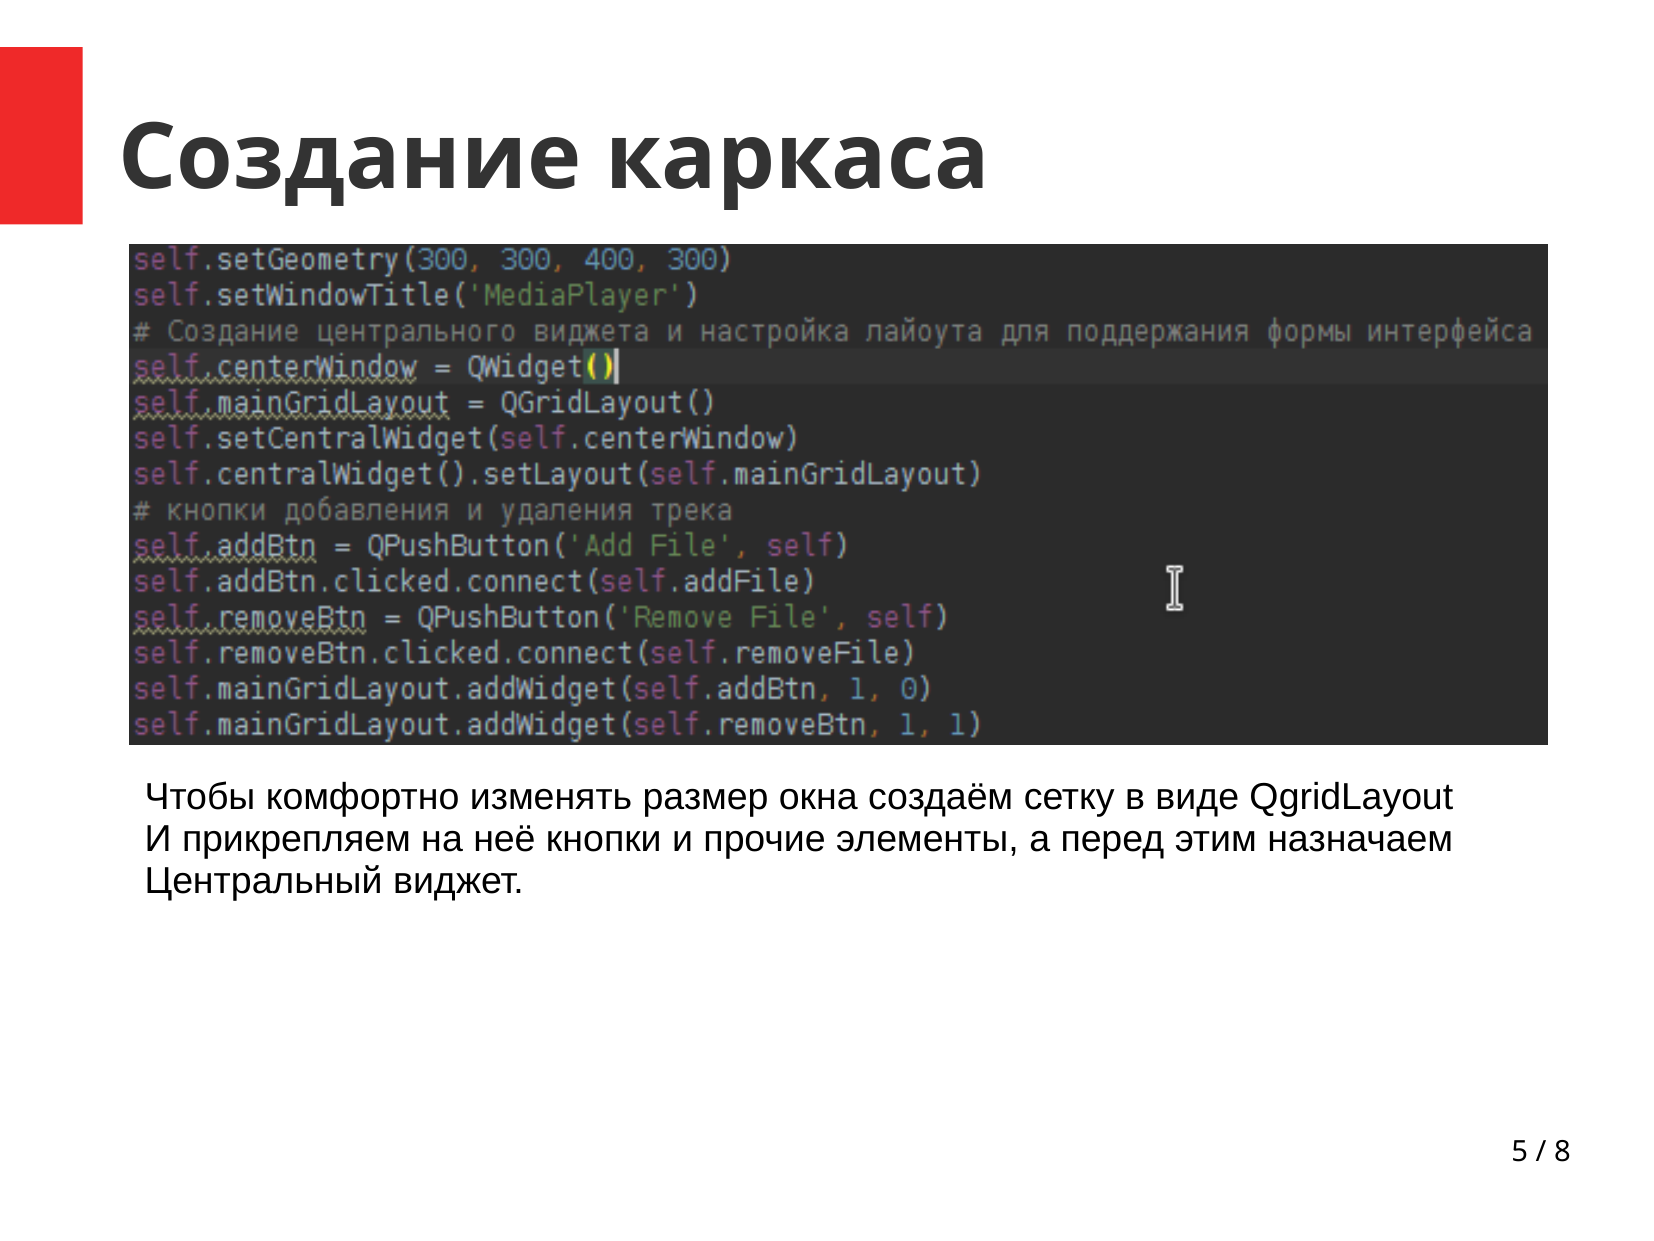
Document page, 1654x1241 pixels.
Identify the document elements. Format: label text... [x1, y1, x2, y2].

text_box Чтобы комфортно изменять размер окна создаём сетку в виде QgridLayout И прикрепляем на неё кнопки и прочие элементы, а перед этим назначаем Центральный виджет. [129, 767, 1548, 909]
title Создание каркаса [118, 49, 1571, 257]
picture [129, 244, 1548, 745]
